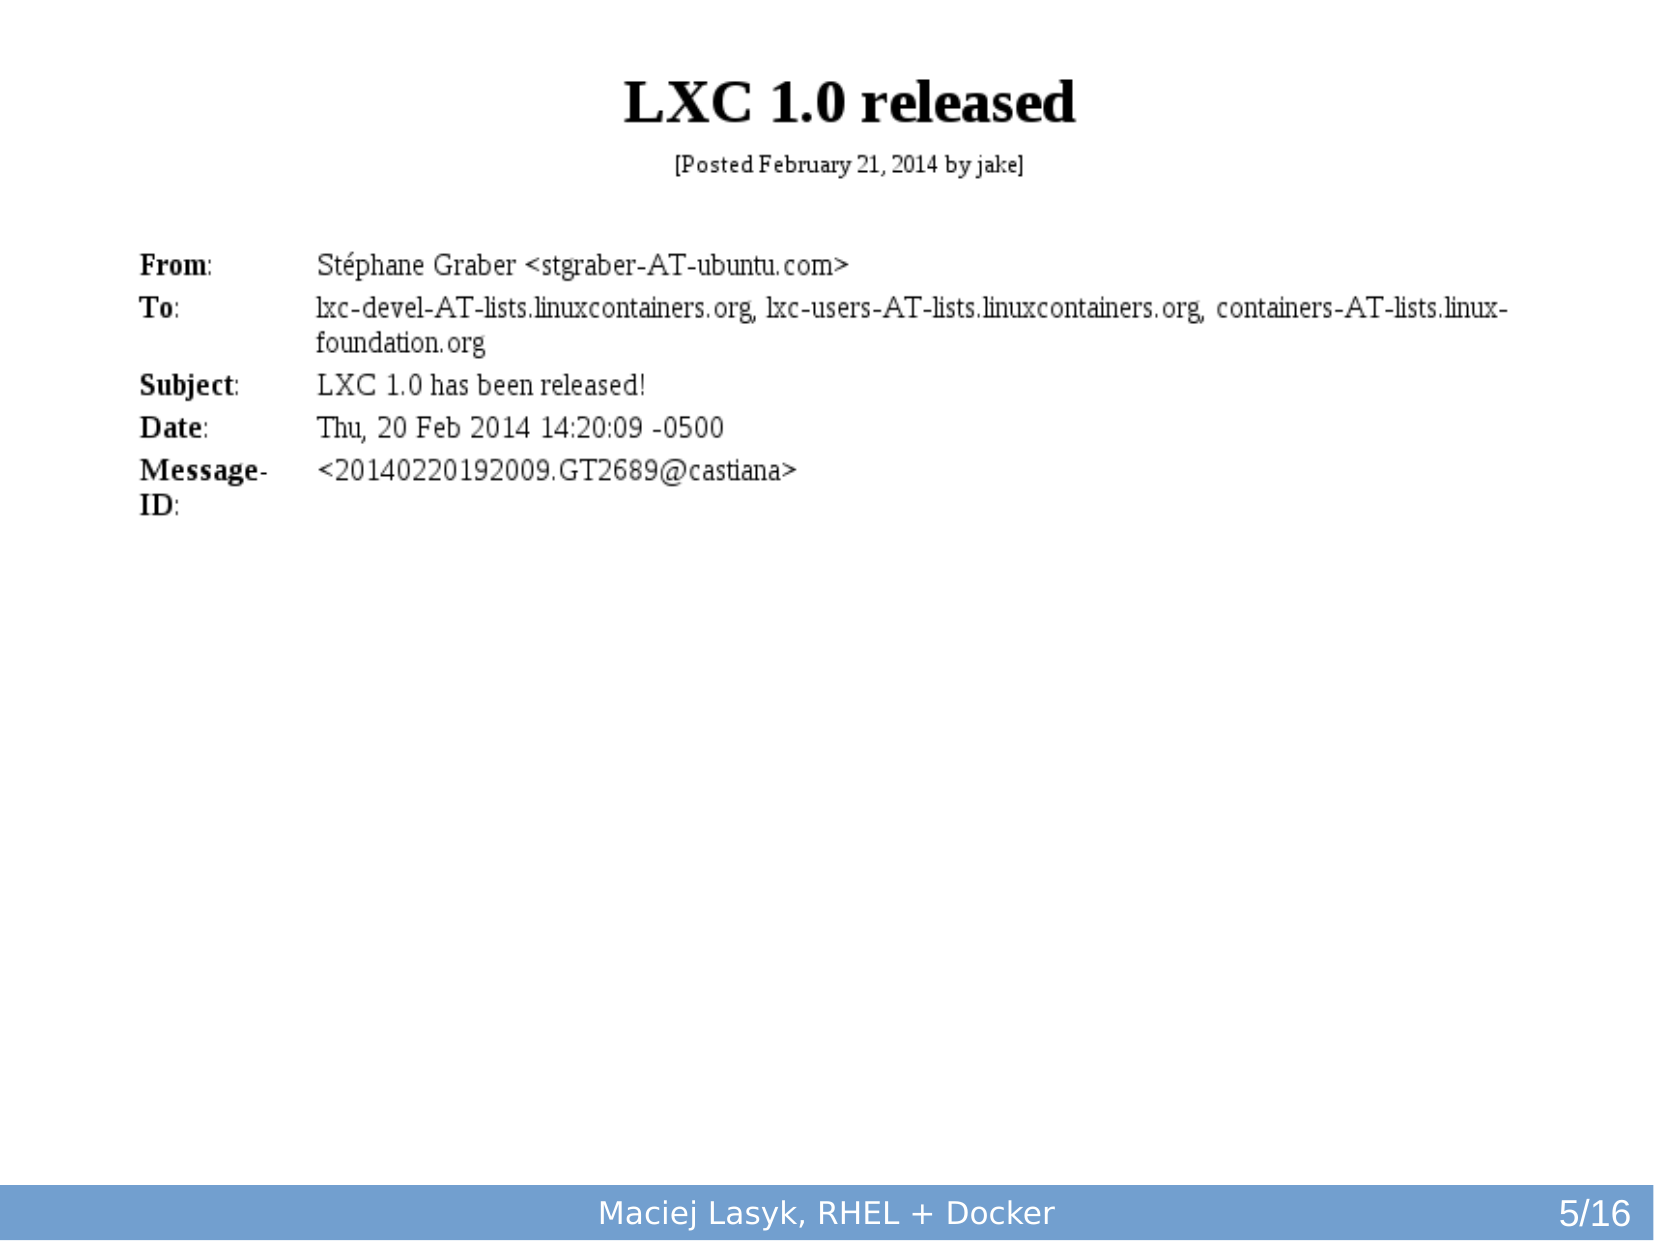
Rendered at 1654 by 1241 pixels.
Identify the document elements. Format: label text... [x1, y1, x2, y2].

text_box Maciej Lasyk, RHEL + Docker [583, 1188, 1071, 1240]
text_box [1647, 1185, 1654, 1241]
text_box 5/16 [1533, 1185, 1647, 1241]
text_box [0, 1185, 1533, 1241]
picture [128, 49, 1525, 533]
